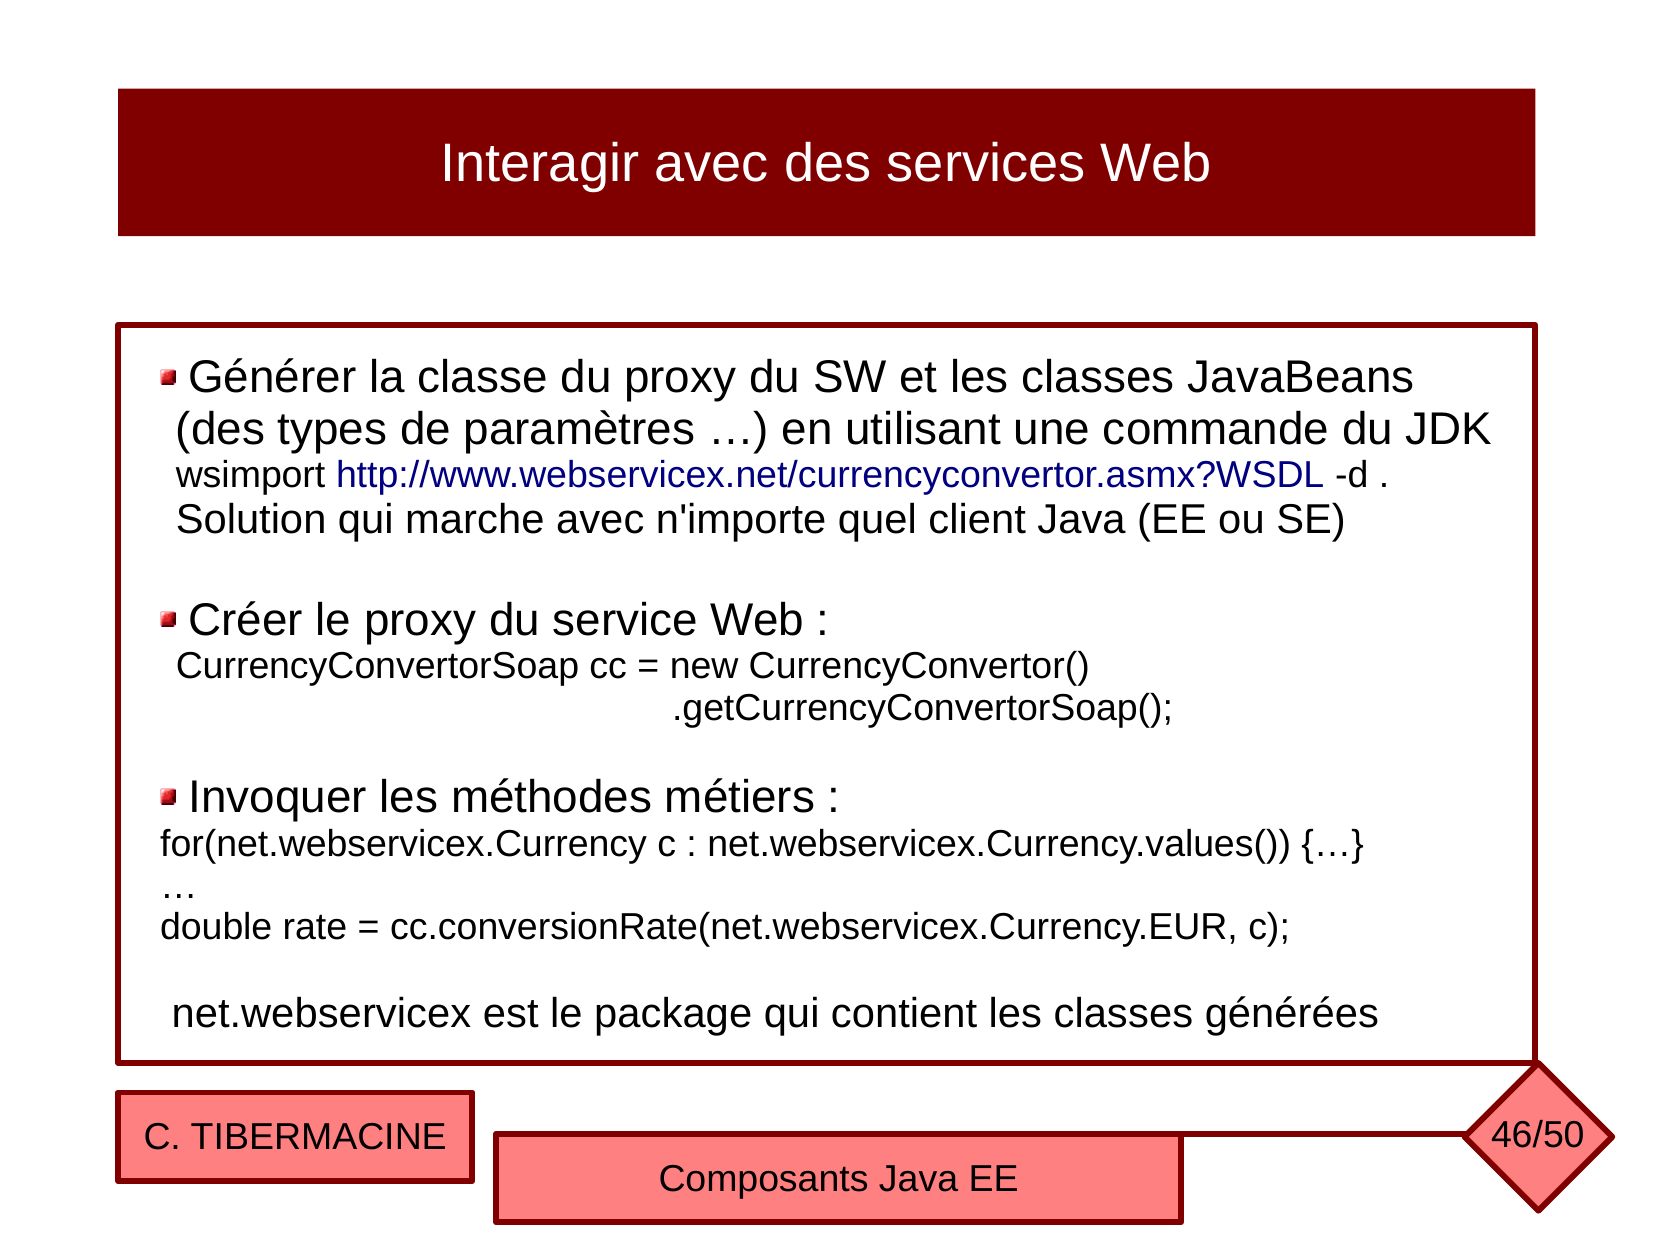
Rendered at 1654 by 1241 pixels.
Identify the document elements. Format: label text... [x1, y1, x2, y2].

text_box [1533, 1206, 1544, 1211]
text_box [1607, 1131, 1613, 1143]
text_box Interagir avec des services Web [118, 88, 1536, 237]
picture [160, 611, 176, 627]
text_box Générer la classe du proxy du SW et les classes JavaBeans (des types de paramètres …) en utilisant une commande du JDK wsimport http://www.webservicex.net/currencyconvertor.asmx?WSDL -d . Solution qui marche avec n'importe quel client Java (EE ou SE) Créer le proxy du service Web : CurrencyConvertorSoap cc = new CurrencyConvertor() .getCurrencyConvertorSoap(); Invoquer les méthodes métiers : for(net.webservicex.Currency c : net.webservicex.Currency.values()) {…} … double rate = cc.conversionRate(net.webservicex.Currency.EUR, c); net.webservicex est le package qui contient les classes générées [118, 324, 1536, 1063]
text_box C. TIBERMACINE [118, 1092, 473, 1182]
text_box [1464, 1125, 1476, 1149]
text_box <numéro>/50 [1476, 1106, 1607, 1206]
picture [160, 369, 176, 385]
text_box [1495, 1062, 1582, 1106]
picture [160, 788, 176, 805]
text_box Composants Java EE [496, 1133, 1182, 1223]
